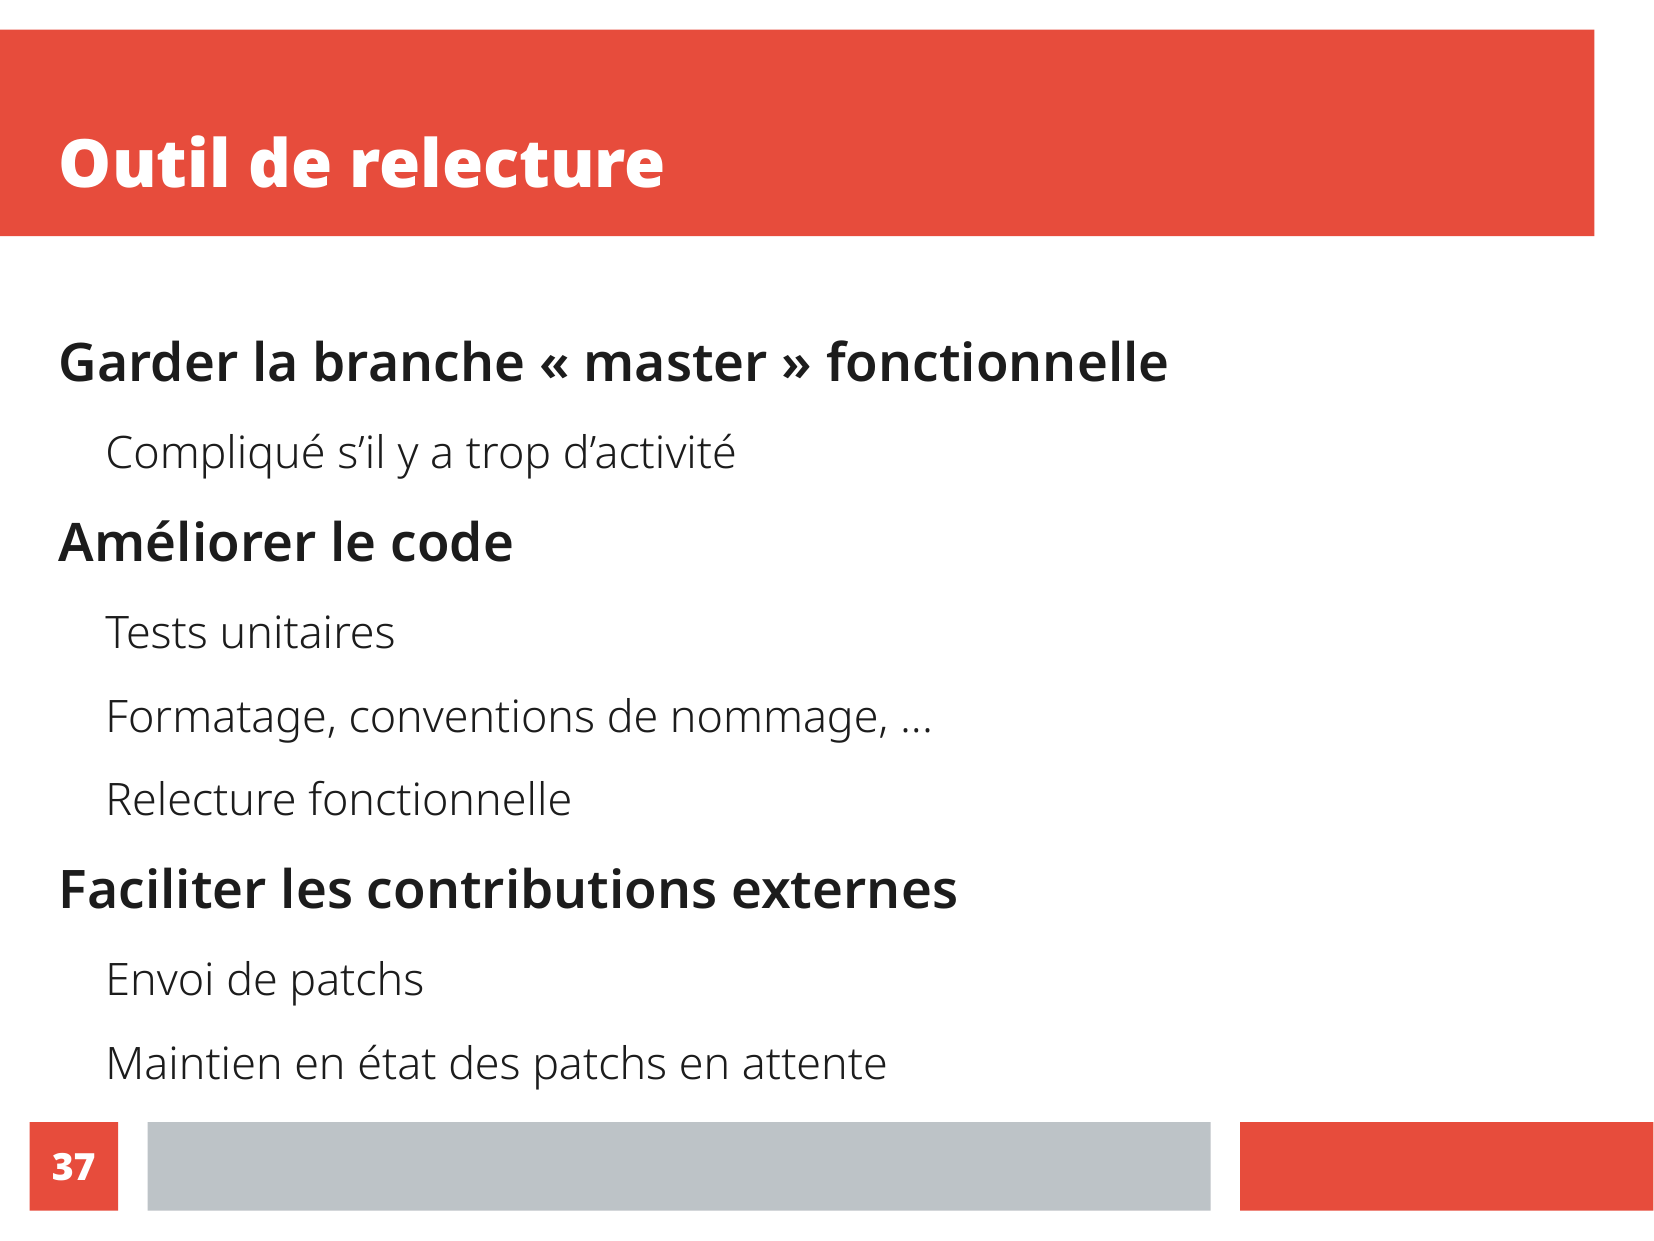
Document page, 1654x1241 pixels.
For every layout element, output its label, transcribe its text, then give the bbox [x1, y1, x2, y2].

title Outil de relecture [59, 59, 1595, 207]
list Garder la branche « master » fonctionnelle Compliqué s’il y a trop d’activité Améliorer le code Tests unitaires Formatage, conventions de nommage, ... Relecture fonctionnelle Faciliter les contributions externes Envoi de patchs Maintien en état des patchs en attente [59, 324, 1565, 1093]
